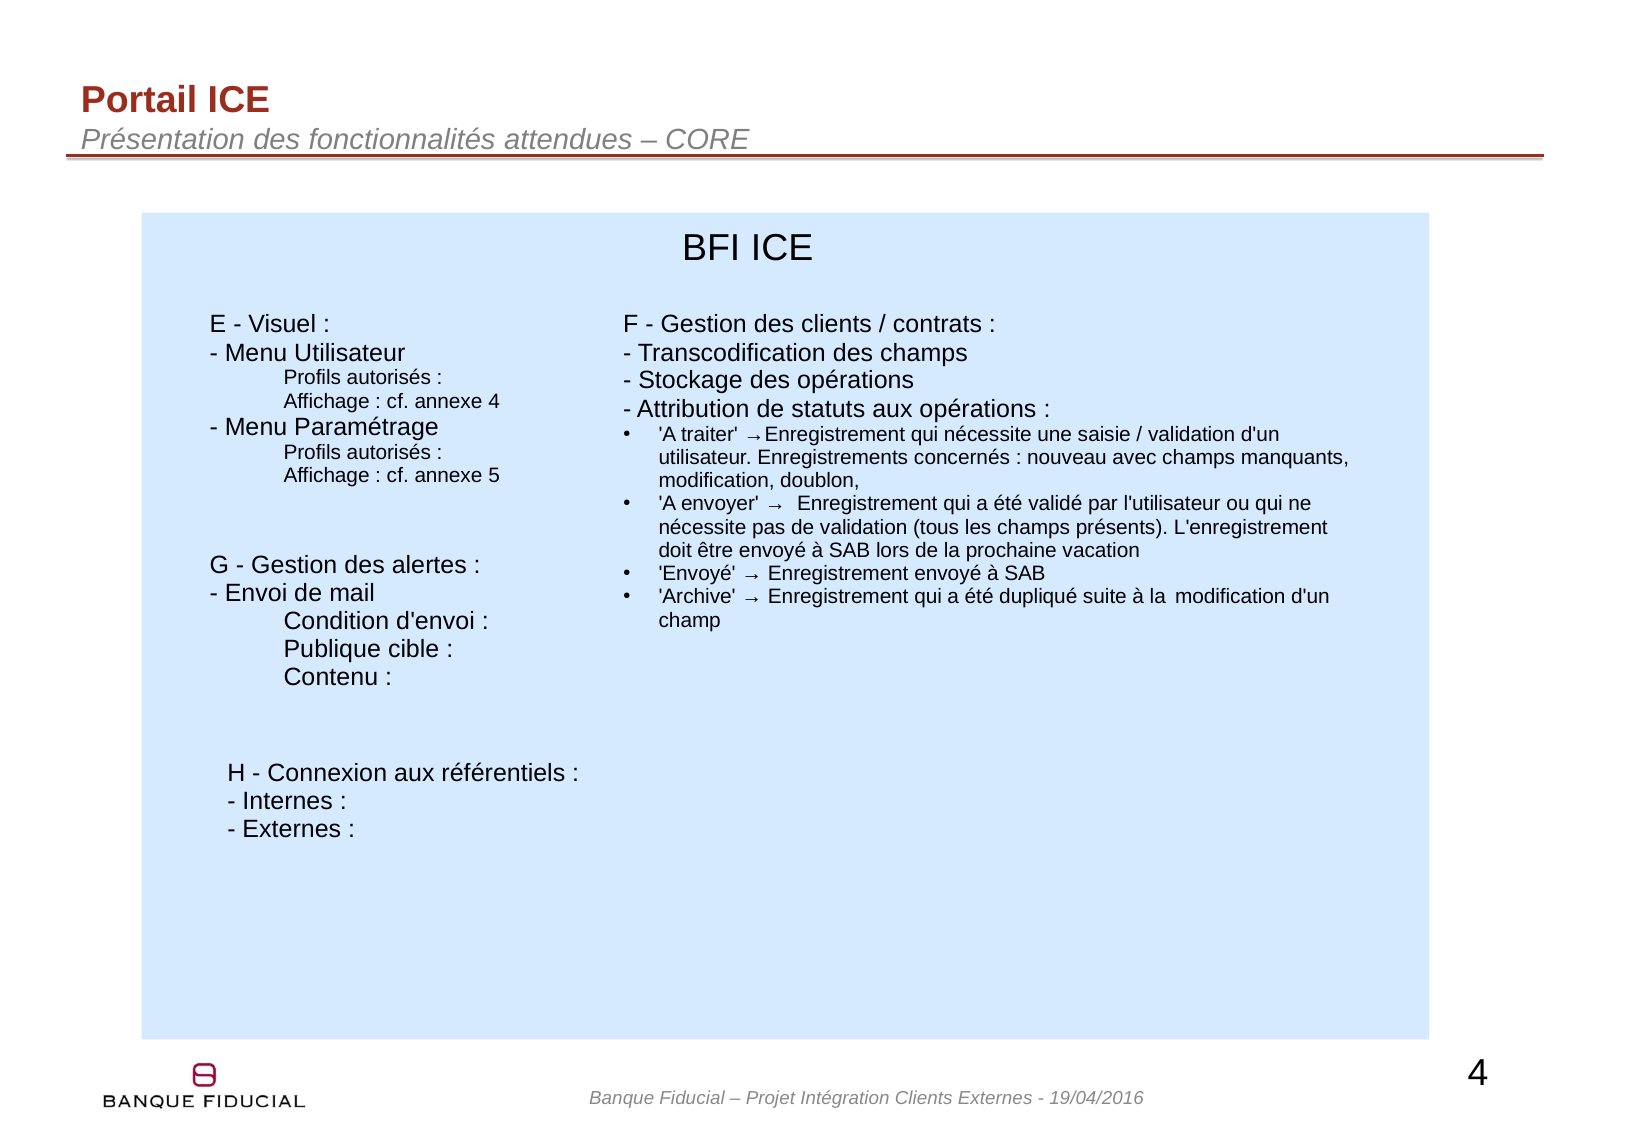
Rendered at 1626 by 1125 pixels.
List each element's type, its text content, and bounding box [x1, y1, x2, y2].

text_box H - Connexion aux référentiels : - Internes : - Externes : [212, 751, 751, 851]
text_box [141, 212, 1430, 1040]
picture [101, 1058, 307, 1111]
title Portail ICE Présentation des fonctionnalités attendues – CORE [65, 98, 1544, 163]
text_box E - Visuel : - Menu Utilisateur Profils autorisés : Affichage : cf. annexe 4 - Menu Paramétrage Profils autorisés : Affichage : cf. annexe 5 [194, 302, 556, 495]
text_box G - Gestion des alertes : - Envoi de mail Condition d'envoi : Publique cible : Contenu : [194, 543, 733, 699]
text_box BFI ICE [667, 218, 892, 276]
text_box F - Gestion des clients / contrats : - Transcodification des champs - Stockage des opérations - Attribution de statuts aux opérations : 'A traiter' →Enregistrement qui nécessite une saisie / validation d'un utilisateur. Enregistrements concernés : nouveau avec champs manquants, modification, doublon, 'A envoyer' → Enregistrement qui a été validé par l'utilisateur ou qui ne nécessite pas de validation (tous les champs présents). L'enregistrement doit être envoyé à SAB lors de la prochaine vacation 'Envoyé' → Enregistrement envoyé à SAB 'Archive' → Enregistrement qui a été dupliqué suite à la modification d'un champ [608, 302, 1371, 640]
